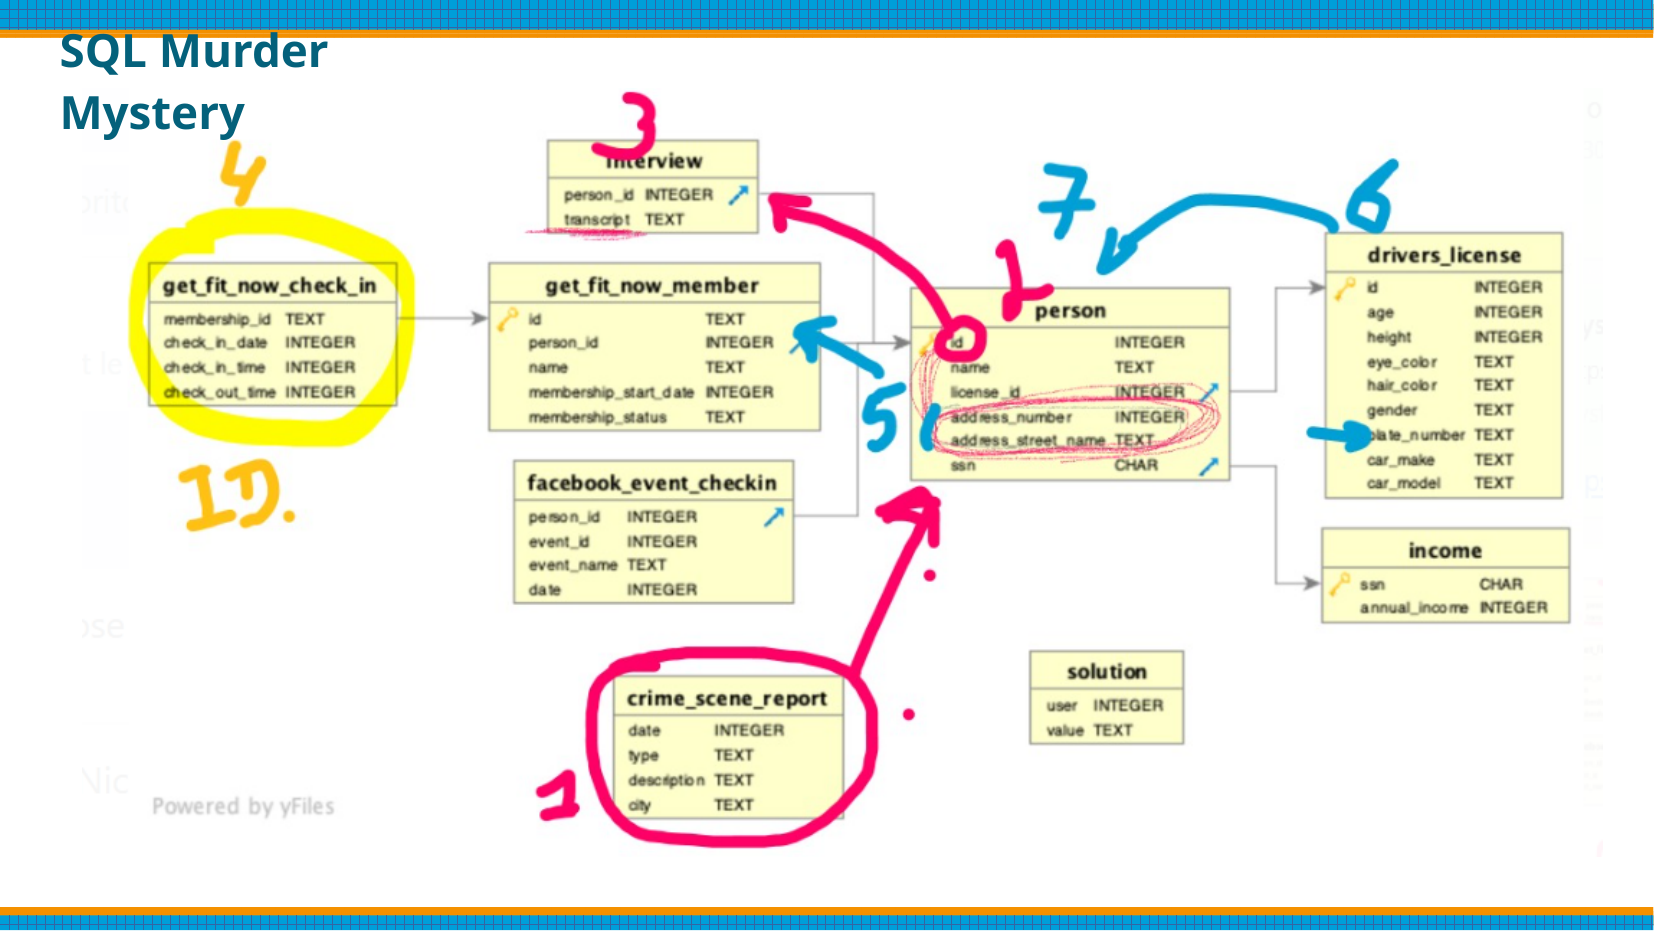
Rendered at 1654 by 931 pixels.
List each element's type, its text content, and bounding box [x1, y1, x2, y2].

text_box SQL Murder Mystery [53, 43, 532, 119]
picture [82, 88, 1603, 857]
